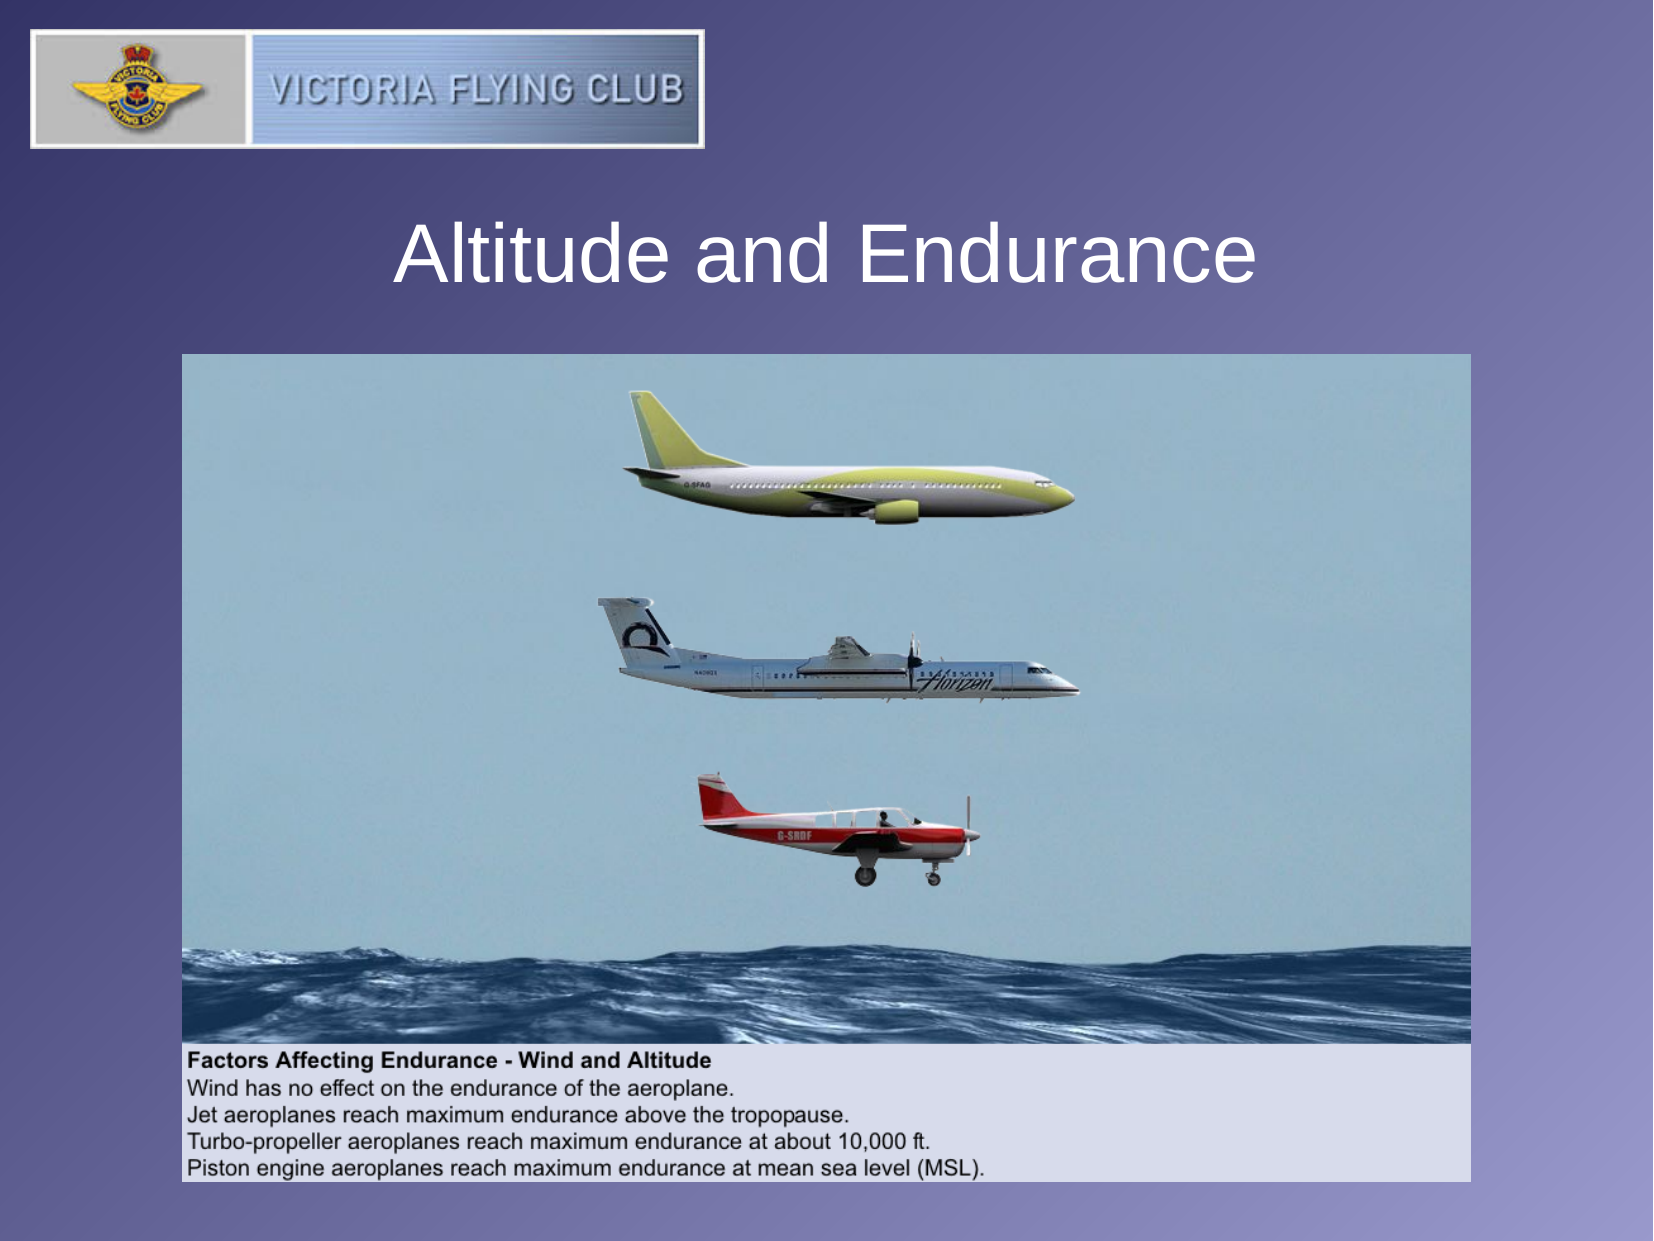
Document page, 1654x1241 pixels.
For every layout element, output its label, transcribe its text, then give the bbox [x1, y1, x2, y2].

title Altitude and Endurance [82, 150, 1571, 358]
picture [182, 354, 1471, 1182]
picture [30, 29, 705, 149]
